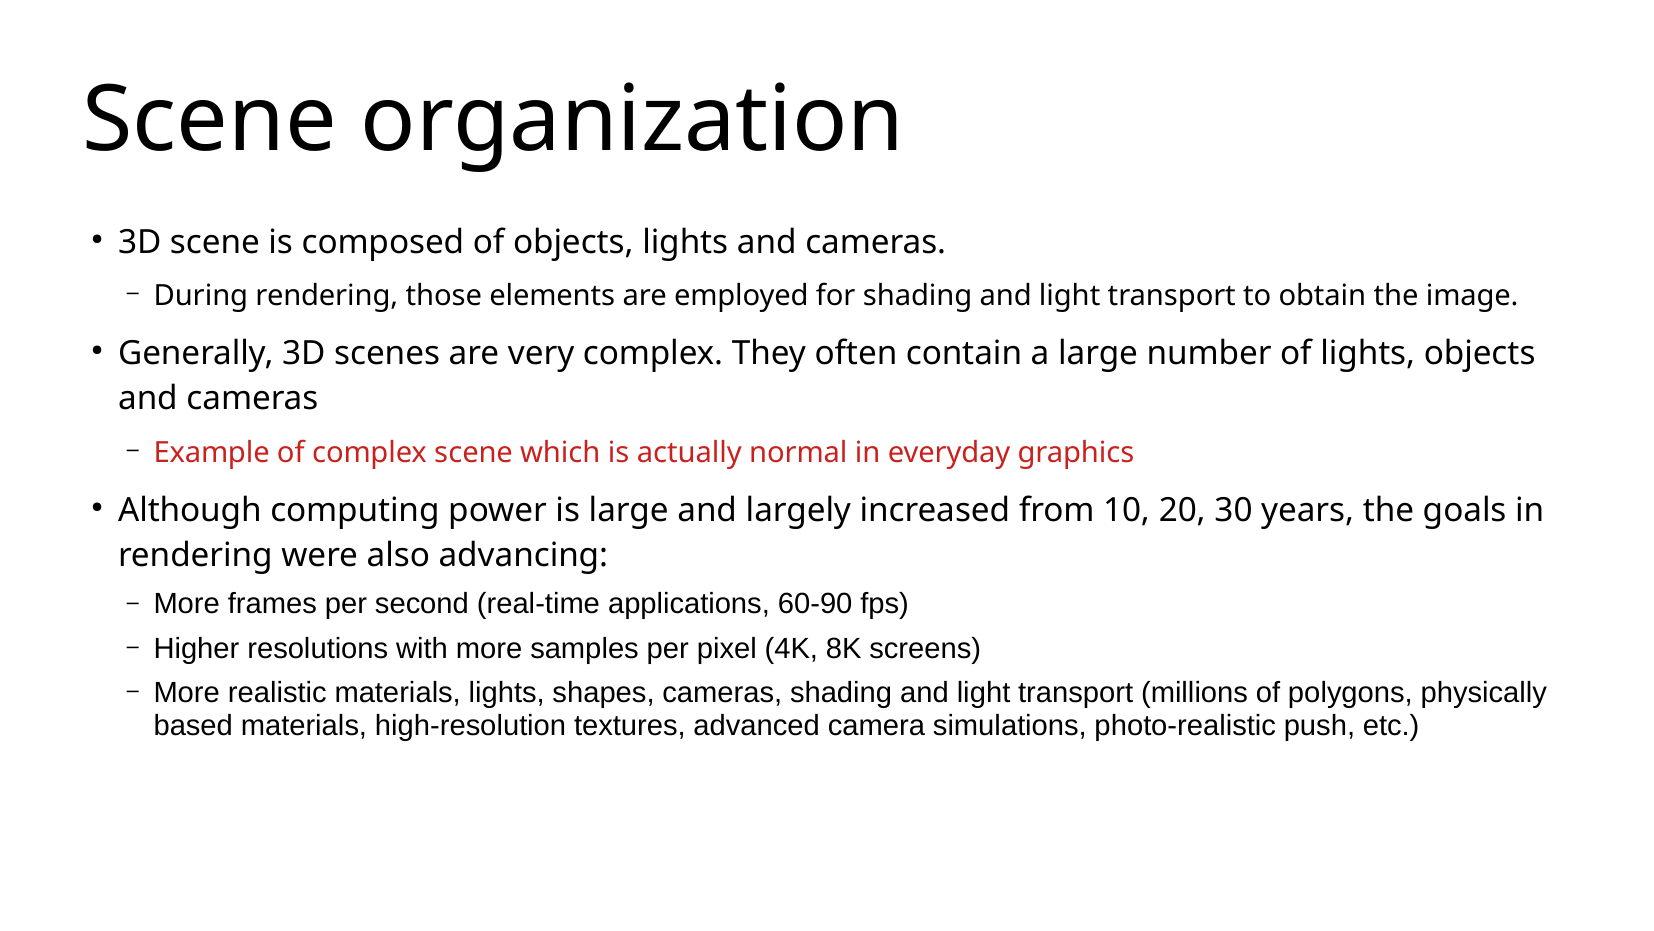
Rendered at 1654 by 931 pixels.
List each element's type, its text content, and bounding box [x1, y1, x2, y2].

title Scene organization [82, 37, 1571, 193]
list 3D scene is composed of objects, lights and cameras. During rendering, those elements are employed for shading and light transport to obtain the image. Generally, 3D scenes are very complex. They often contain a large number of lights, objects and cameras Example of complex scene which is actually normal in everyday graphics Although computing power is large and largely increased from 10, 20, 30 years, the goals in rendering were also advancing: More frames per second (real-time applications, 60-90 fps) Higher resolutions with more samples per pixel (4K, 8K screens) More realistic materials, lights, shapes, cameras, shading and light transport (millions of polygons, physically based materials, high-resolution textures, advanced camera simulations, photo-realistic push, etc.) [82, 217, 1571, 758]
